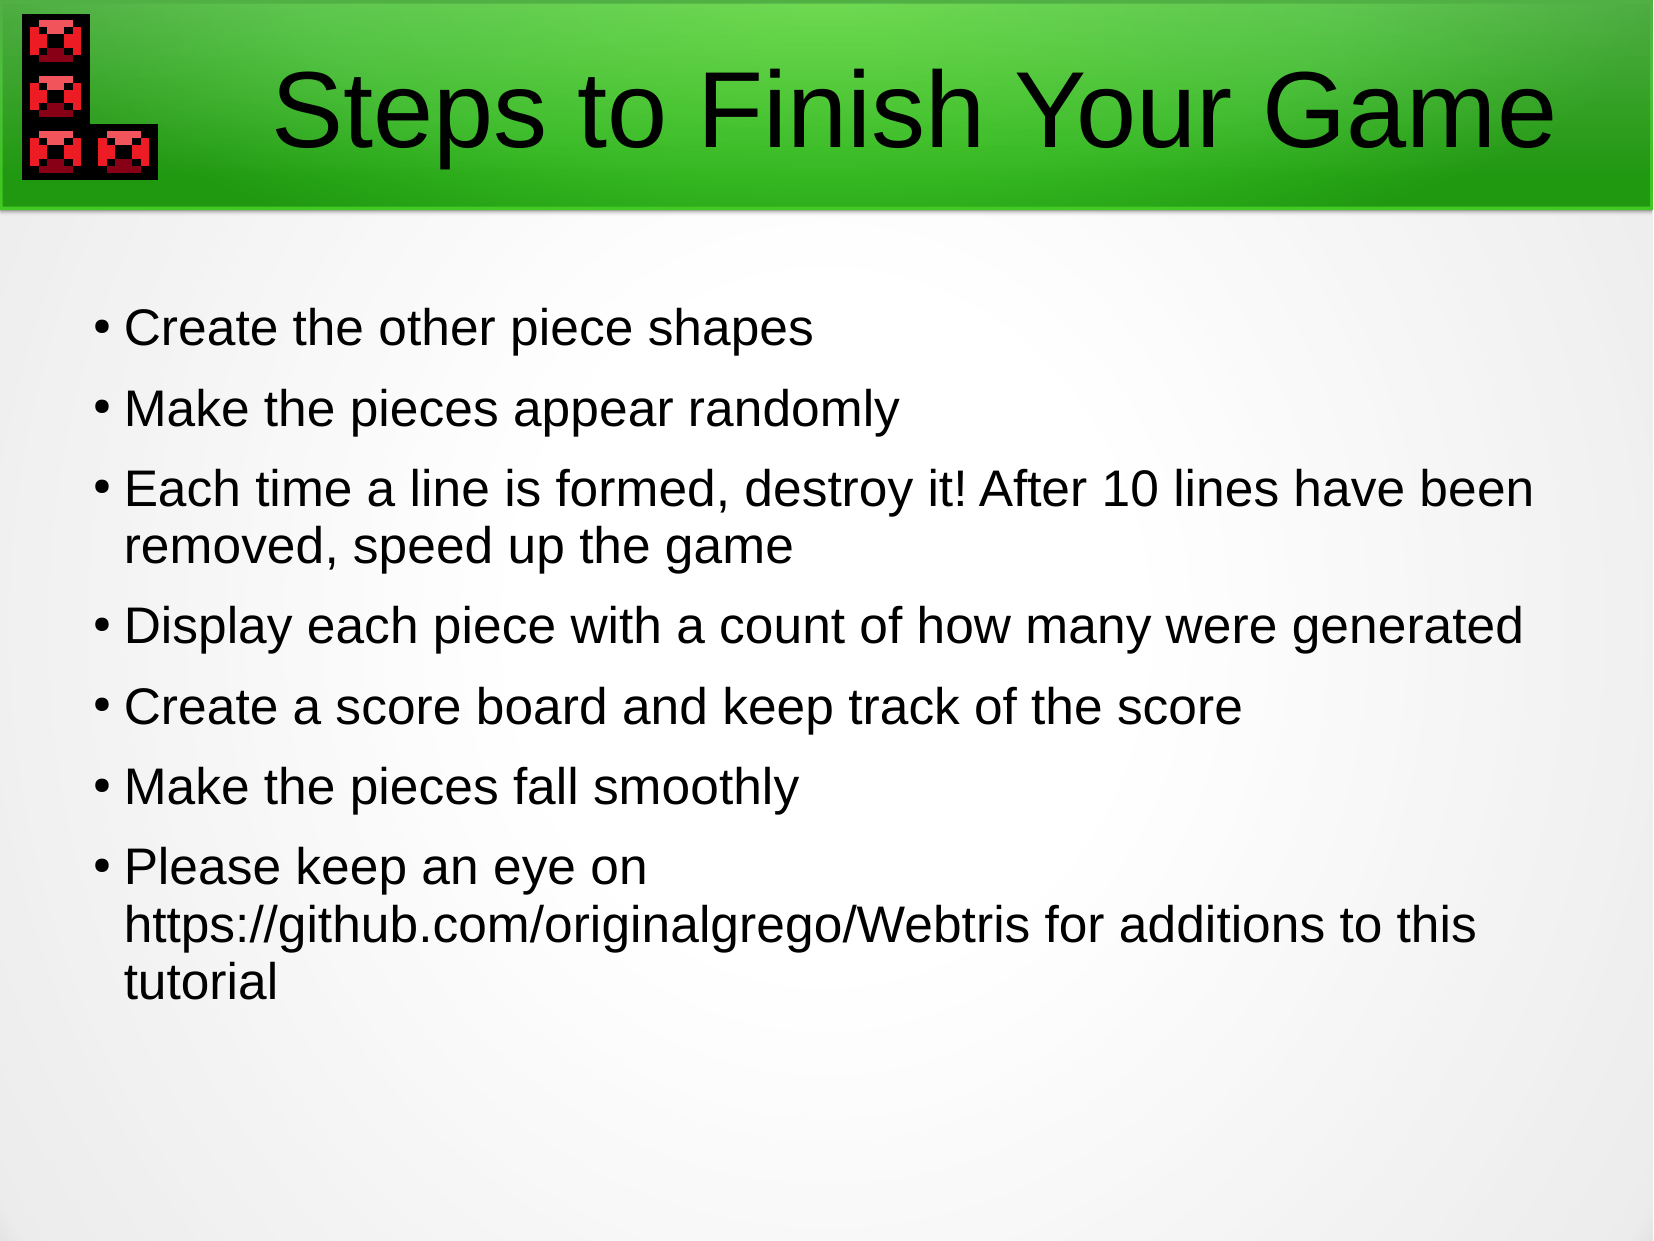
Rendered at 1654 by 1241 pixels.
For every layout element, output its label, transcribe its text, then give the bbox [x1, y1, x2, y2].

title Steps to Finish Your Game [195, 30, 1636, 190]
list Create the other piece shapes Make the pieces appear randomly Each time a line is formed, destroy it! After 10 lines have been removed, speed up the game Display each piece with a count of how many were generated Create a score board and keep track of the score Make the pieces fall smoothly Please keep an eye on https://github.com/originalgrego/Webtris for additions to this tutorial [82, 299, 1571, 1019]
picture [22, 14, 158, 180]
